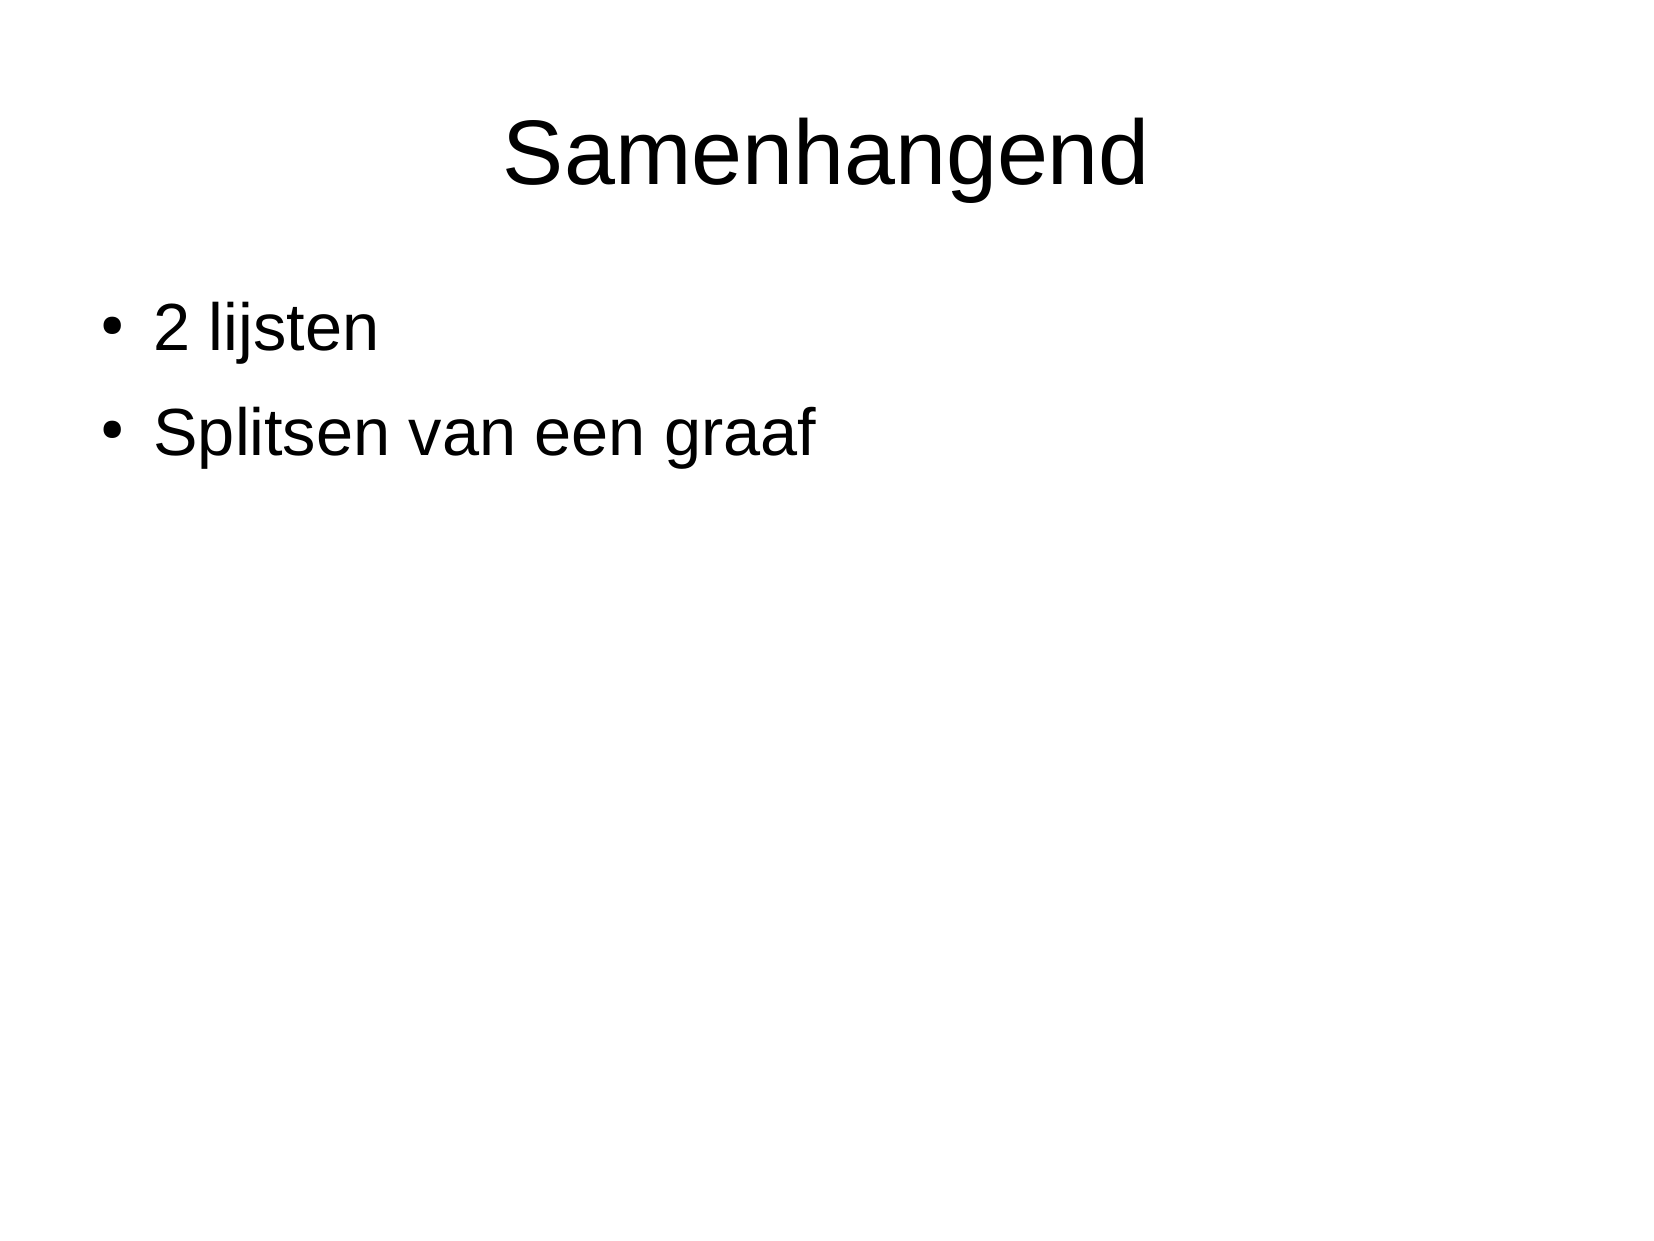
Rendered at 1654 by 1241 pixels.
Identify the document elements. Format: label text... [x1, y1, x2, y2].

list 2 lijsten Splitsen van een graaf [82, 290, 1571, 1109]
title Samenhangend [82, 49, 1571, 257]
